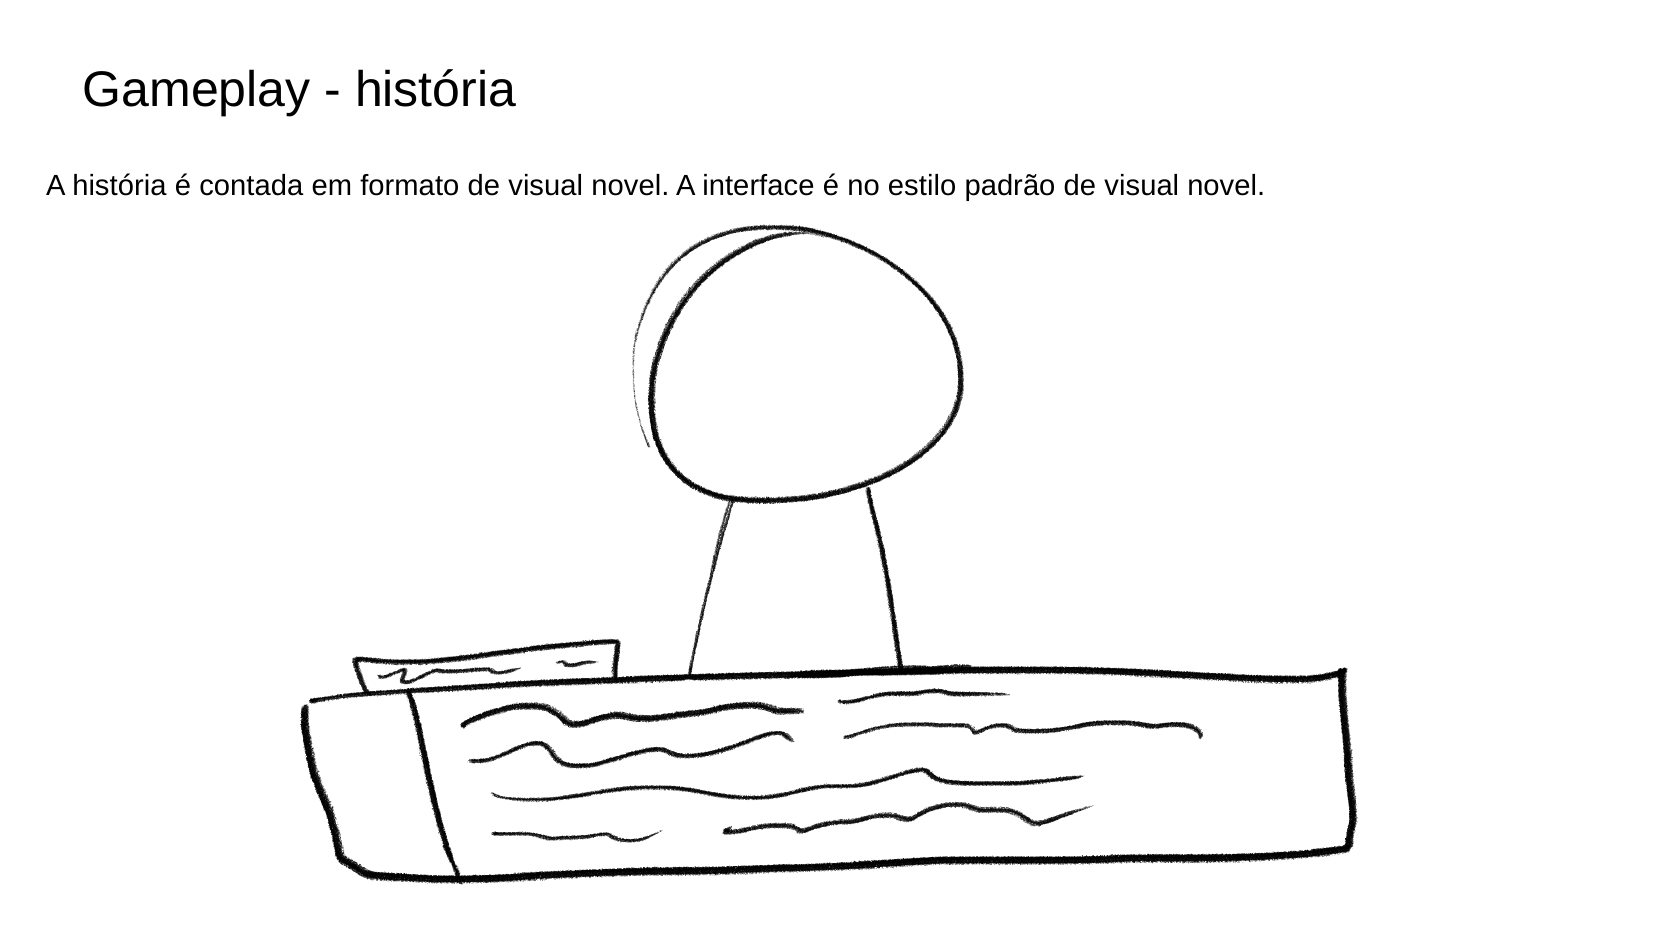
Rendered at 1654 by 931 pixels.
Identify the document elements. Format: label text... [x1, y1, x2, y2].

picture [300, 224, 1358, 886]
text_box A história é contada em formato de visual novel. A interface é no estilo padrão de visual novel. [46, 148, 1591, 360]
text_box Gameplay - história [82, 37, 1571, 135]
